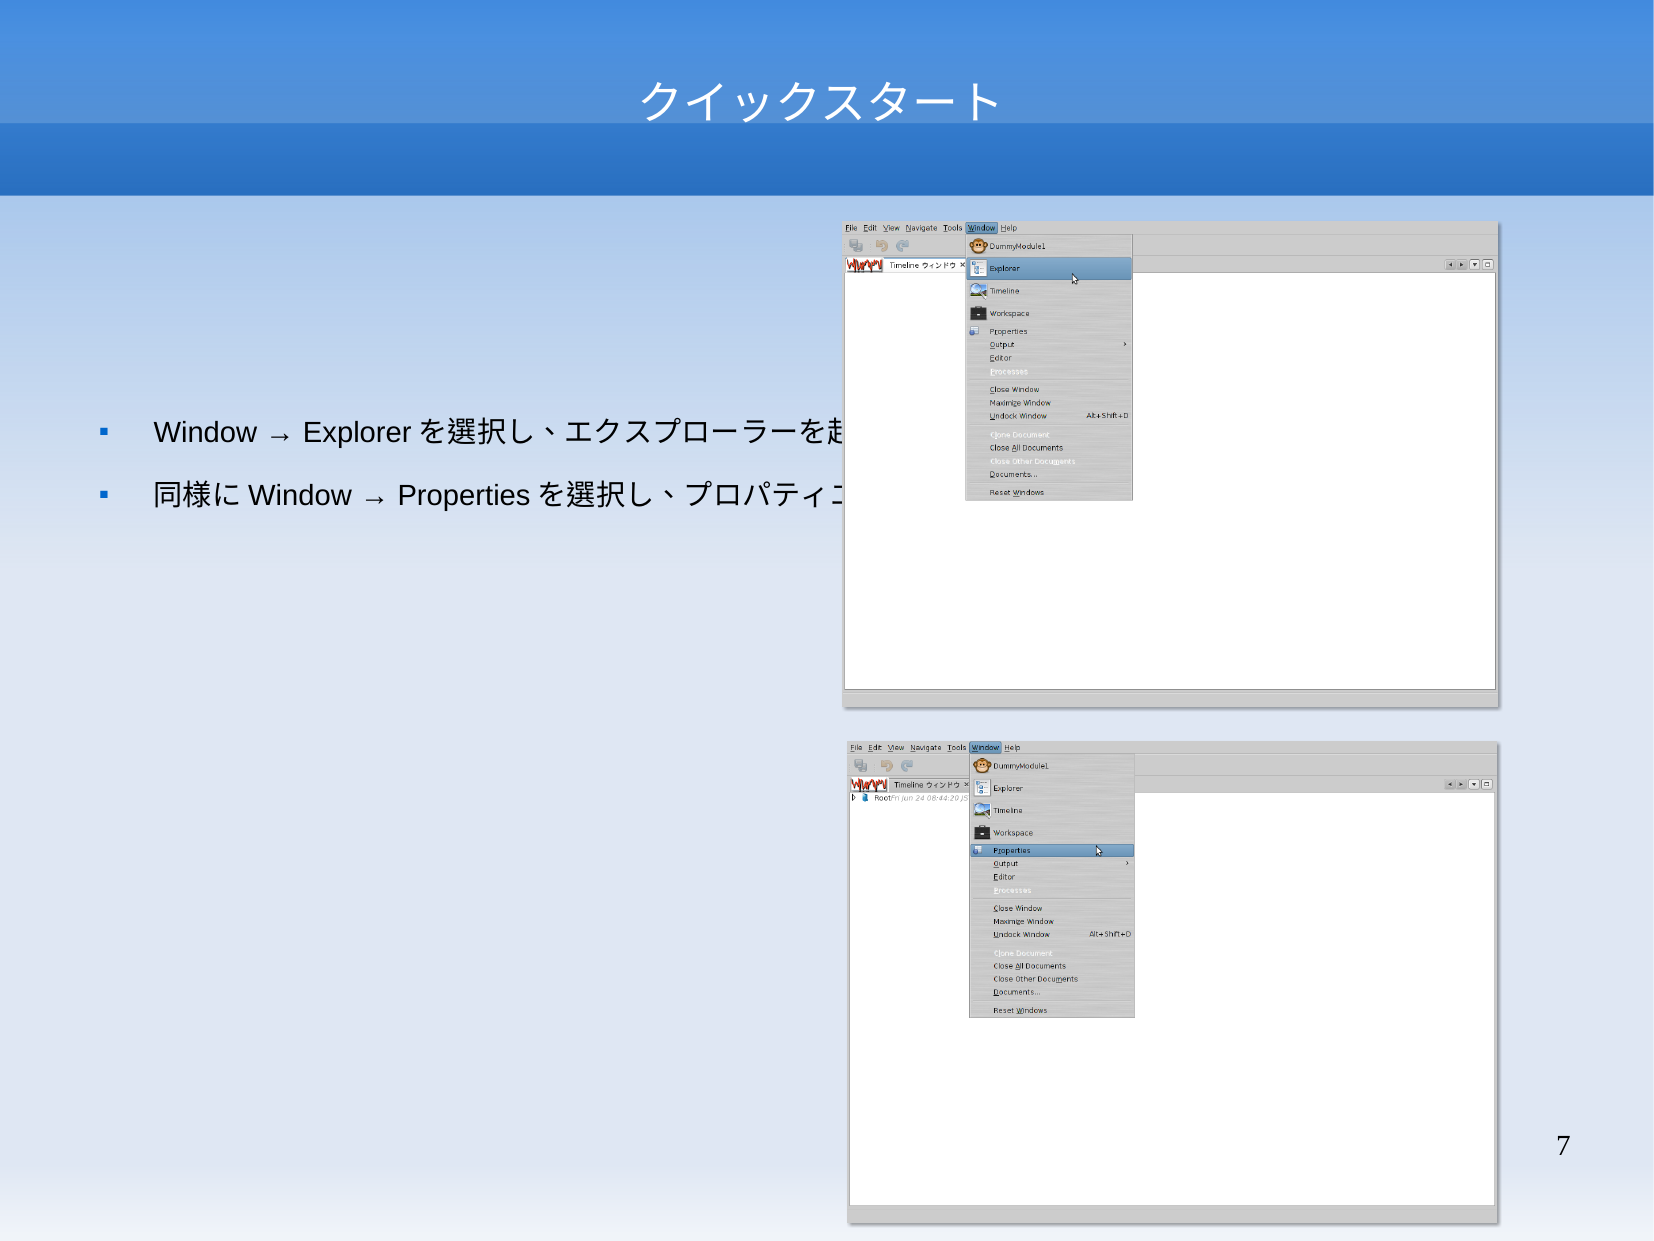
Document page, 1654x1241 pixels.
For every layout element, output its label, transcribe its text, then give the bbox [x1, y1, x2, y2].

list Window → Explorerを選択し、エクスプローラーを起動します。 同様にWindow → Propertiesを選択し、プロパティエディターを起動します。 [82, 290, 809, 1109]
picture [0, 0, 1654, 1241]
title クイックスタート [76, 0, 1565, 208]
